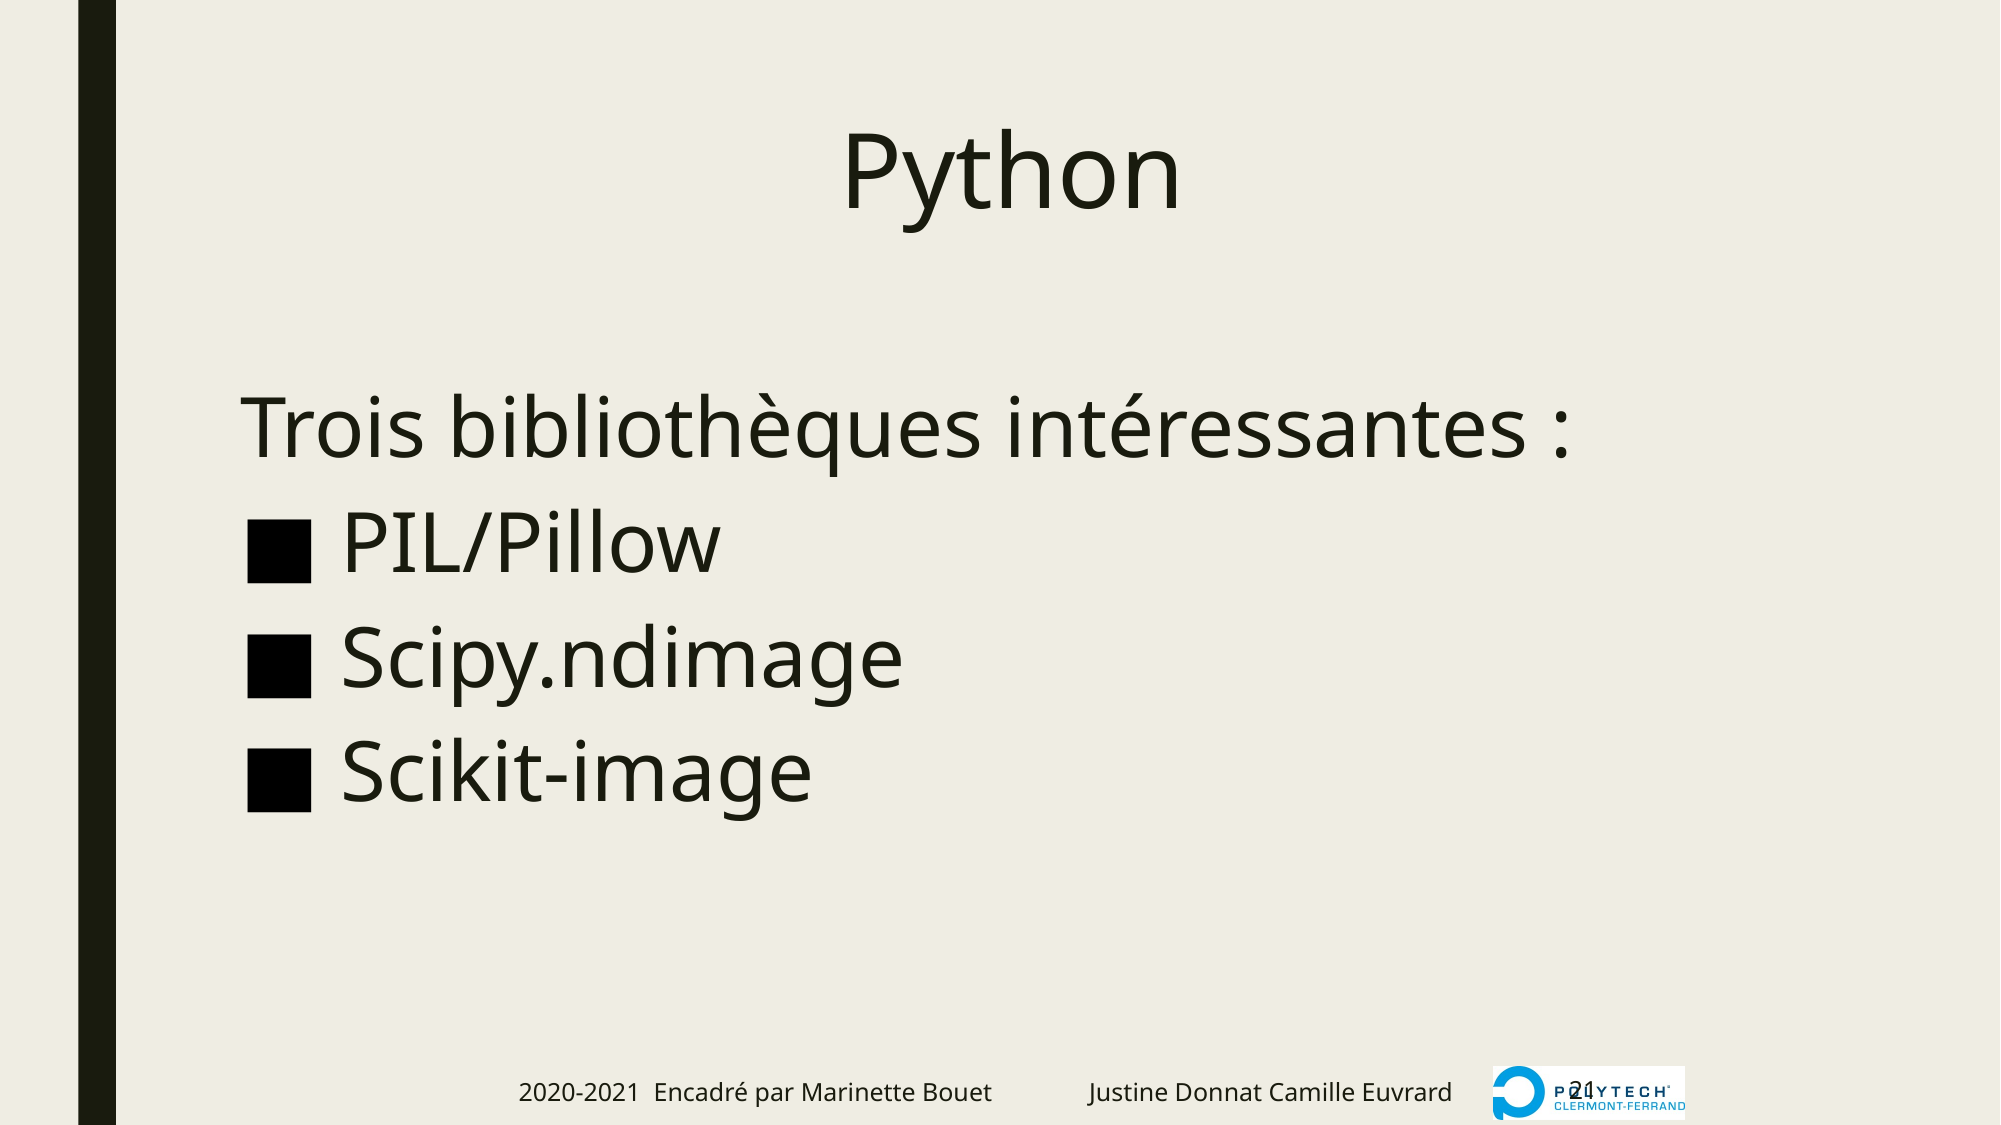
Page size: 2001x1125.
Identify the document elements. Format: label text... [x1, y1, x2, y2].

title Python [225, 112, 1801, 230]
text_box 2020-2021 Encadré par Marinette Bouet Justine Donnat Camille Euvrard [474, 1058, 1506, 1125]
list Trois bibliothèques intéressantes : PIL/Pillow Scipy.ndimage Scikit-image [225, 375, 1801, 963]
text_box [1553, 1058, 1816, 1125]
